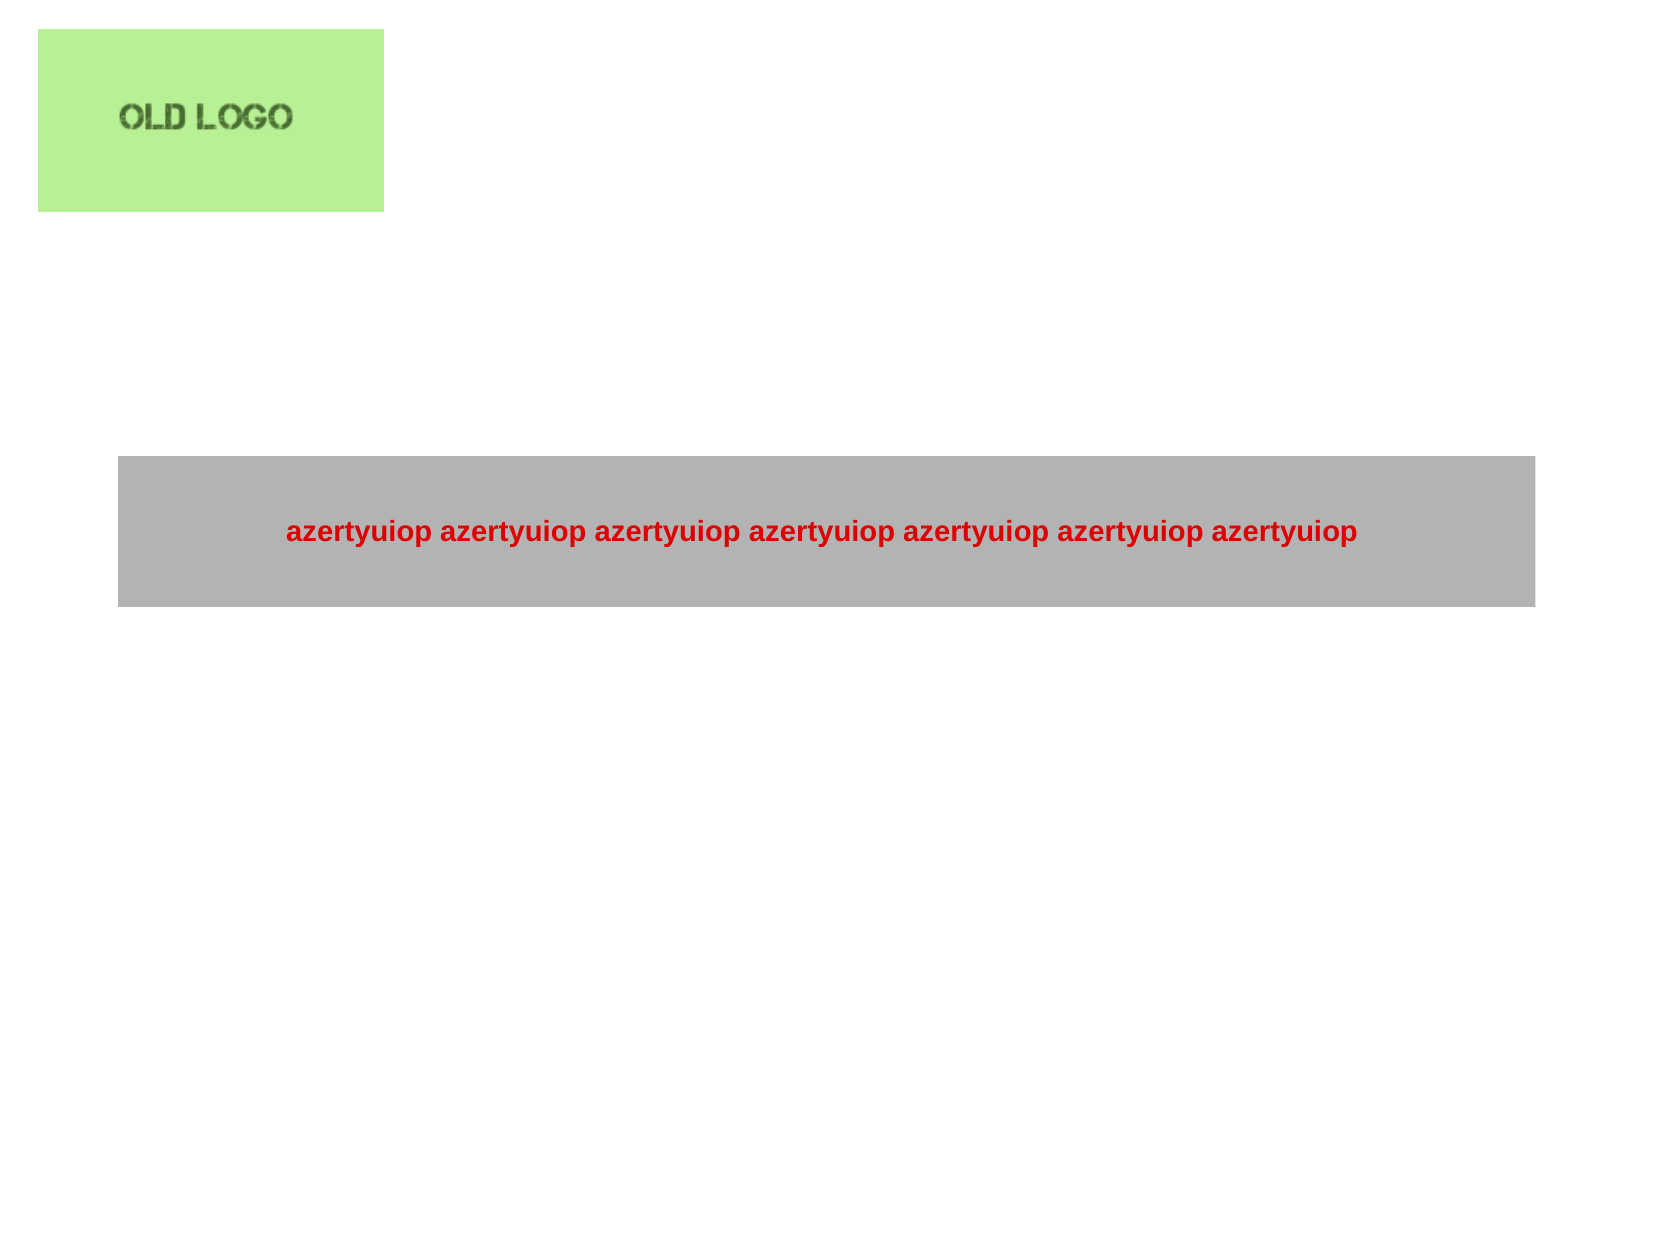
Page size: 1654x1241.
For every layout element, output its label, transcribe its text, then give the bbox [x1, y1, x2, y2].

picture [38, 29, 384, 212]
text_box azertyuiop azertyuiop azertyuiop azertyuiop azertyuiop azertyuiop azertyuiop [118, 456, 1536, 607]
